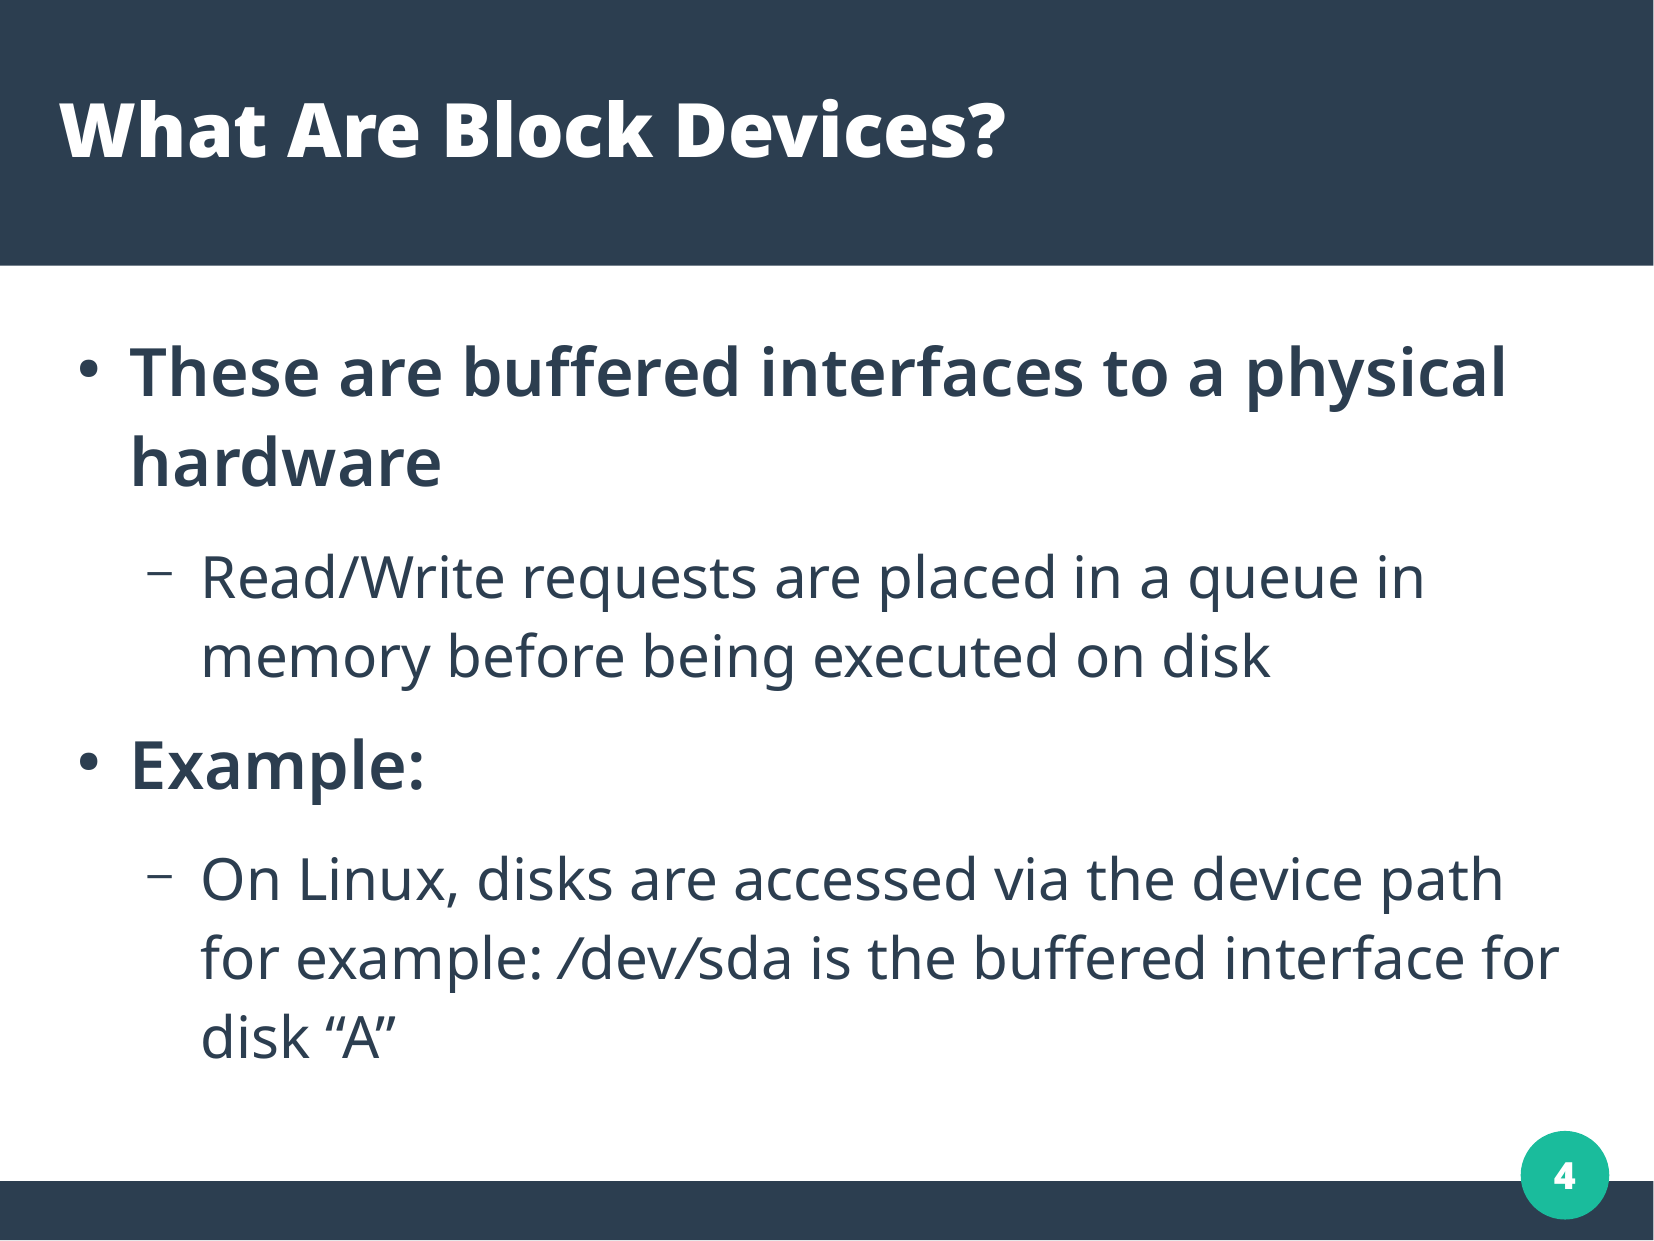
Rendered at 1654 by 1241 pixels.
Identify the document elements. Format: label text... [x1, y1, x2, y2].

title What Are Block Devices? [59, 49, 1595, 207]
list These are buffered interfaces to a physical hardware Read/Write requests are placed in a queue in memory before being executed on disk Example: On Linux, disks are accessed via the device path for example: /dev/sda is the buffered interface for disk “A” [59, 324, 1595, 1152]
